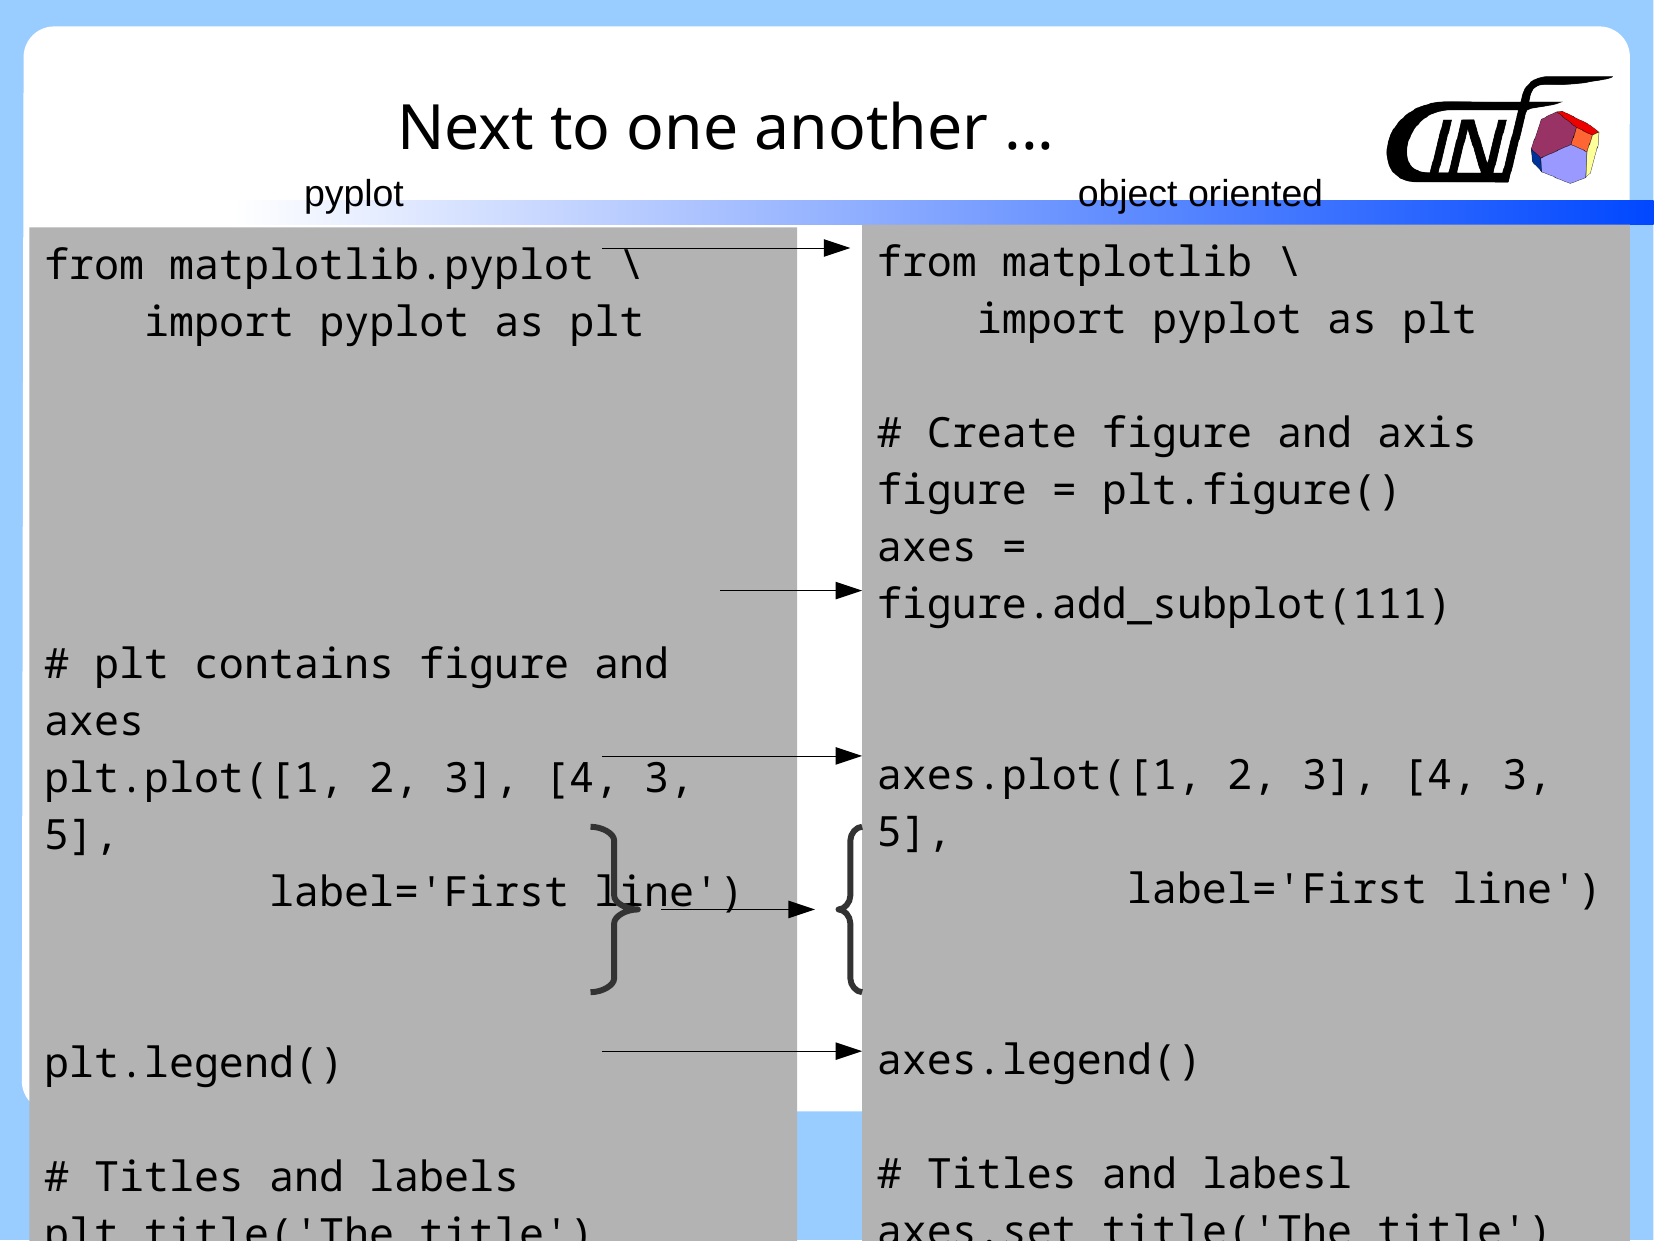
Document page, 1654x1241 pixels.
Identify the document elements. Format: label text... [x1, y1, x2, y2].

picture [1386, 76, 1613, 184]
text_box pyplot [289, 165, 419, 223]
text_box object oriented [1063, 165, 1338, 223]
text_box from matplotlib \ import pyplot as plt # Create figure and axis figure = plt.figure() axes = figure.add_subplot(111) axes.plot([1, 2, 3], [4, 3, 5], label='First line') axes.legend() # Titles and labesl axes.set_title('The title') axes.set_xlabel('The xlabel') axes.set_ylabel('The ylabel') plt.show() [862, 224, 1630, 1087]
text_box from matplotlib.pyplot \ import pyplot as plt # plt contains figure and axes plt.plot([1, 2, 3], [4, 3, 5], label='First line') plt.legend() # Titles and labels plt.title('The title') plt.xlabel('The xlabel') plt.ylabel('The ylabel') plt.show() [29, 227, 798, 1087]
title Next to one another ... [82, 49, 1371, 201]
